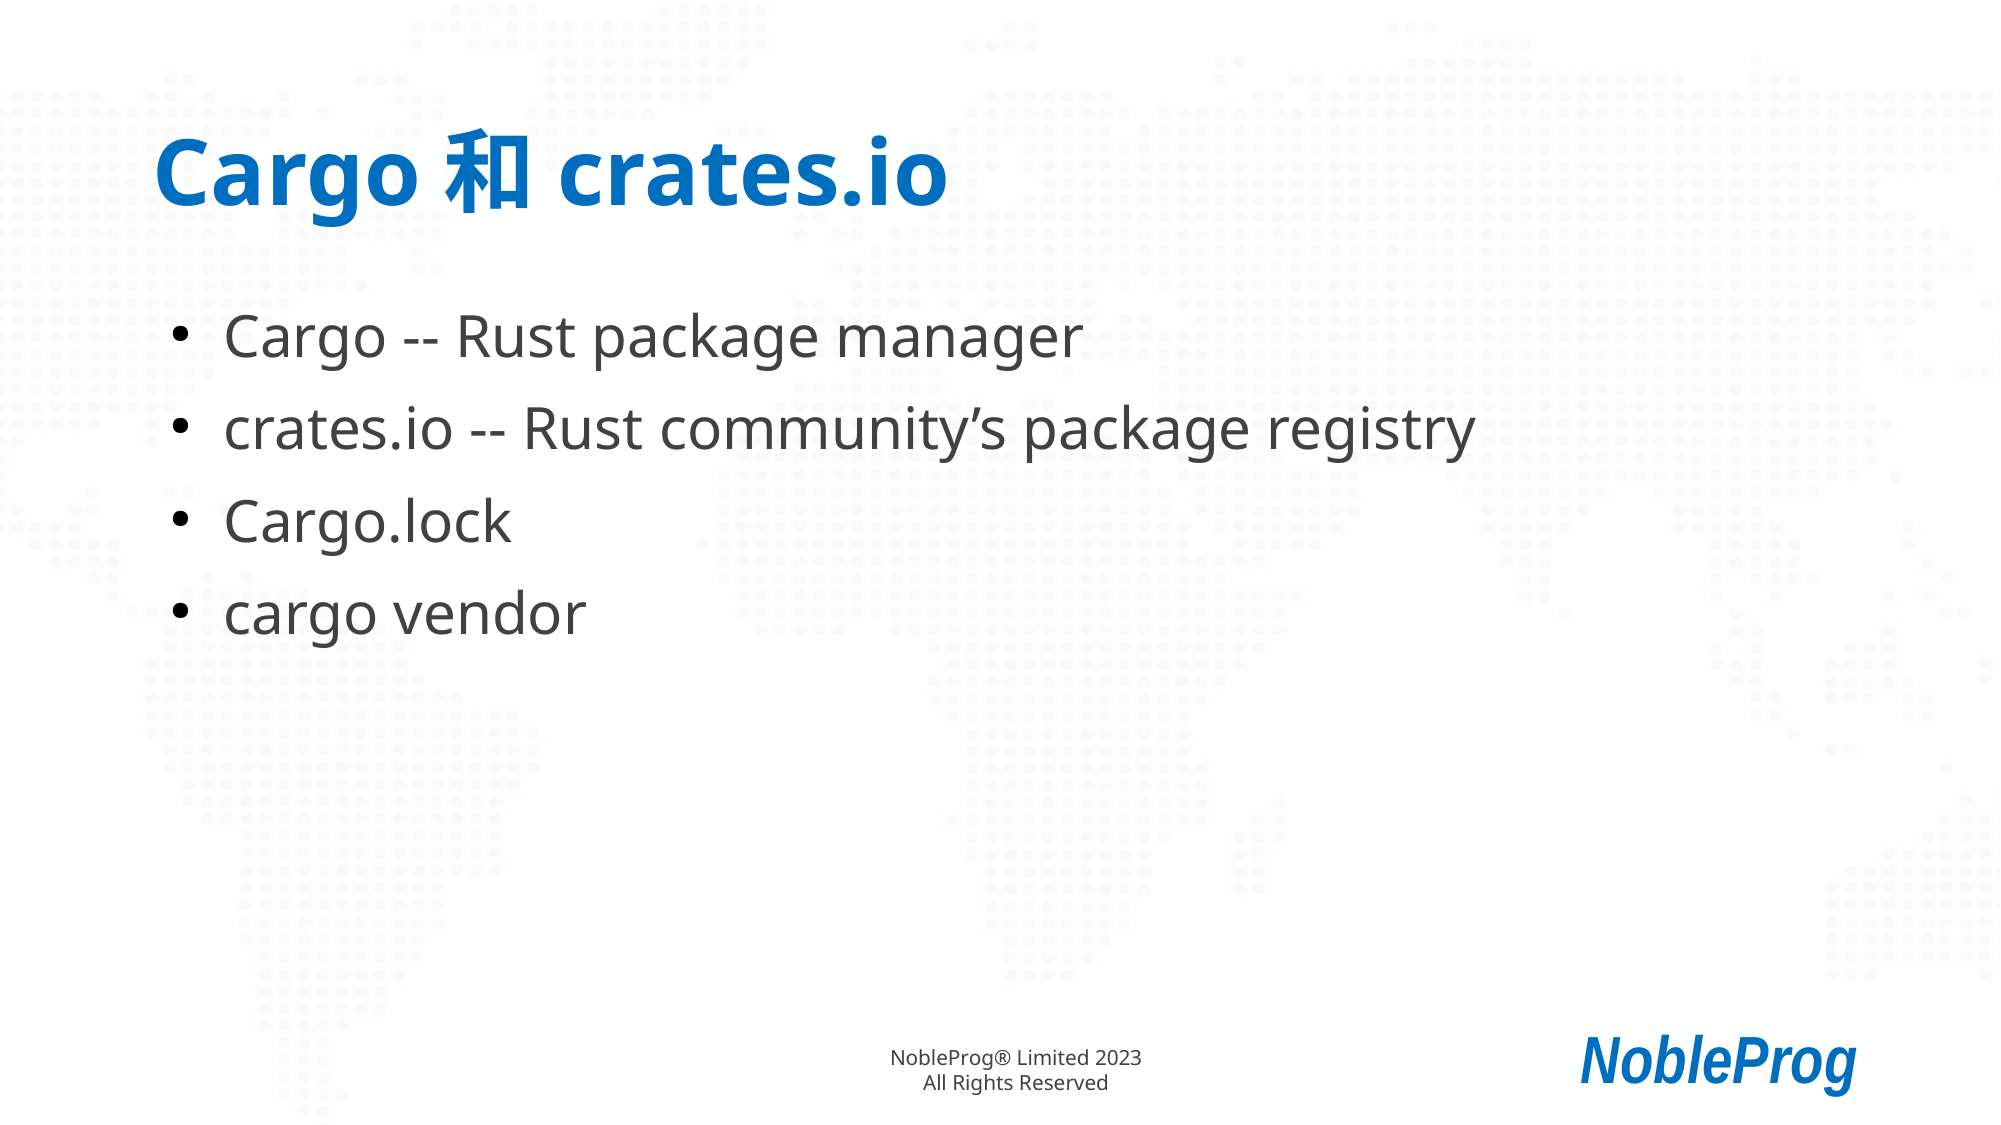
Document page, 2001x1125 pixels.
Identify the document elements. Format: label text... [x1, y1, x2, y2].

list Cargo -- Rust package manager crates.io -- Rust community’s package registry Cargo.lock cargo vendor [137, 299, 1863, 1014]
title Cargo和crates.io [137, 59, 1863, 278]
